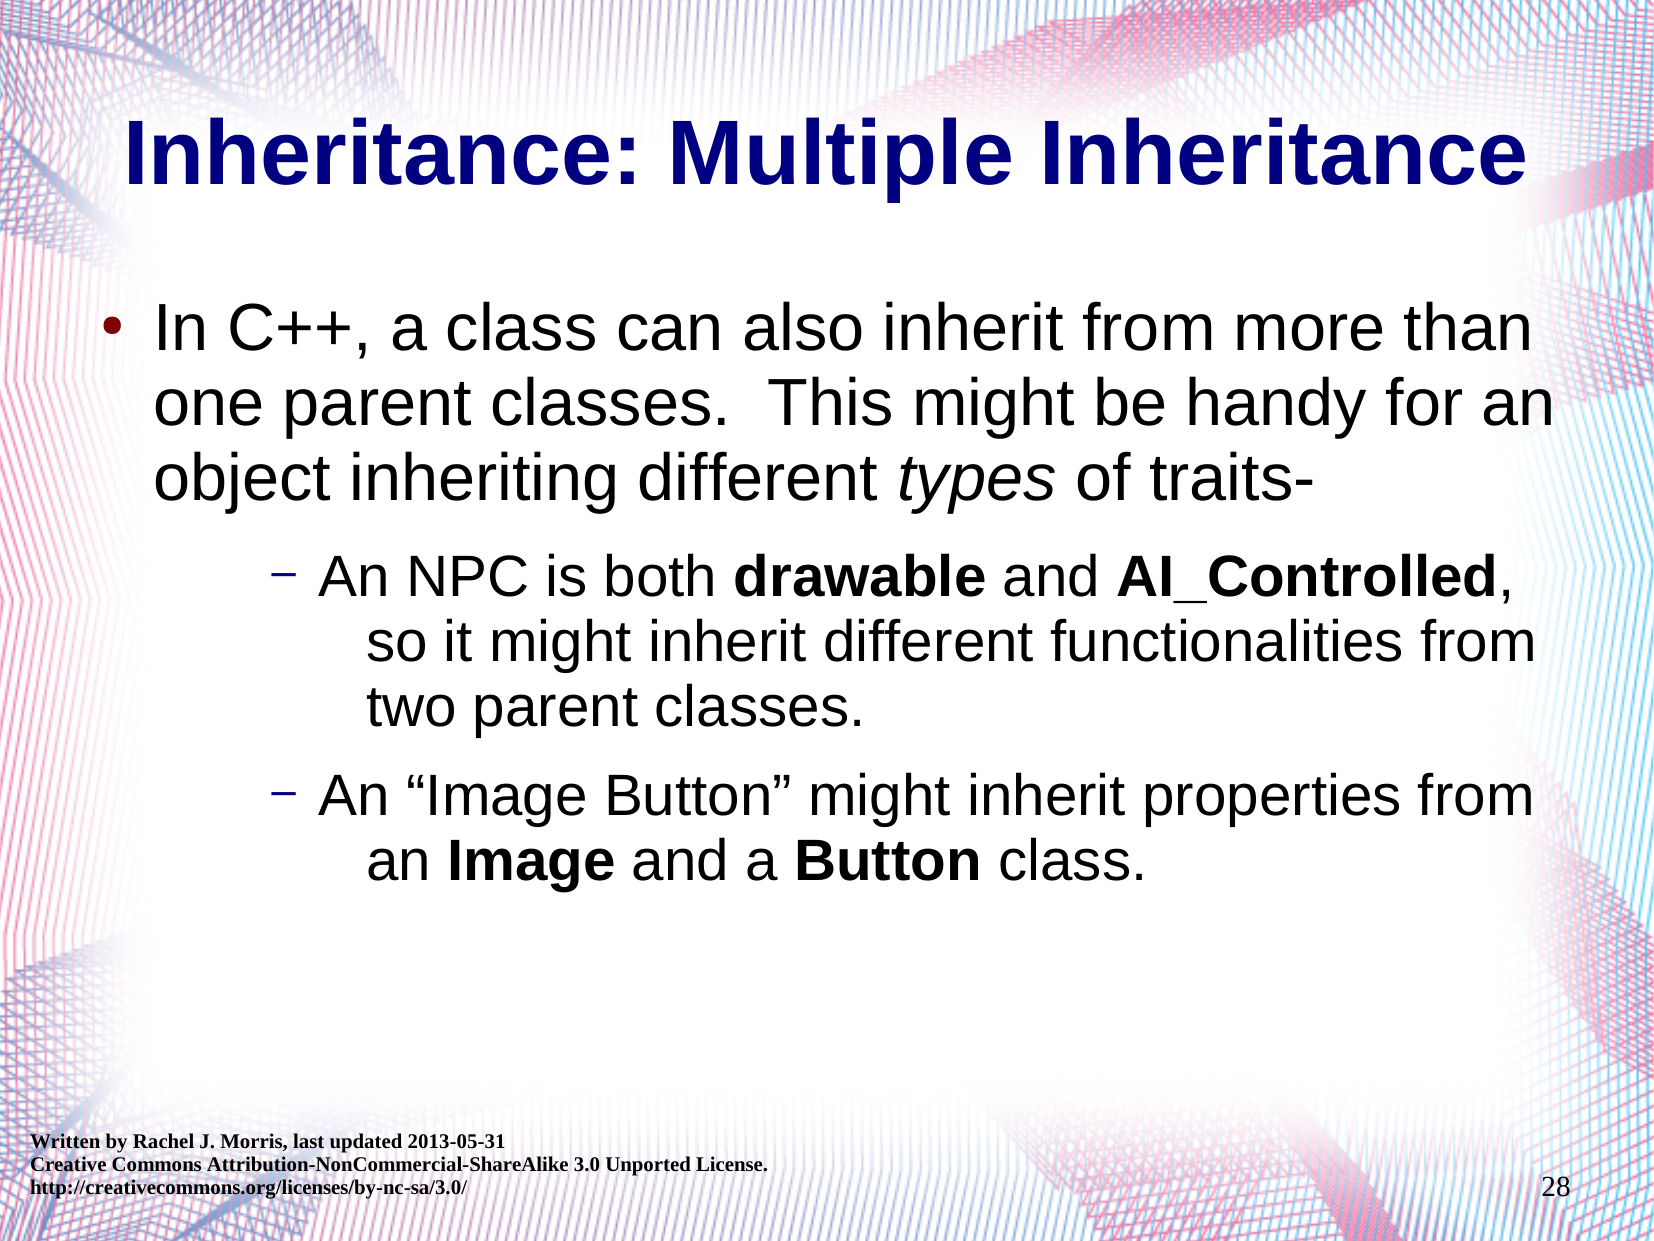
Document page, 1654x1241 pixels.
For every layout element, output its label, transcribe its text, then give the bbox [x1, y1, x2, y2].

list In C++, a class can also inherit from more than one parent classes. This might be handy for an object inheriting different types of traits- An NPC is both drawable and AI_Controlled, so it might inherit different functionalities from two parent classes. An “Image Button” might inherit properties from an Image and a Button class. [82, 290, 1571, 1010]
picture [0, 0, 1654, 1241]
title Inheritance: Multiple Inheritance [82, 49, 1571, 257]
